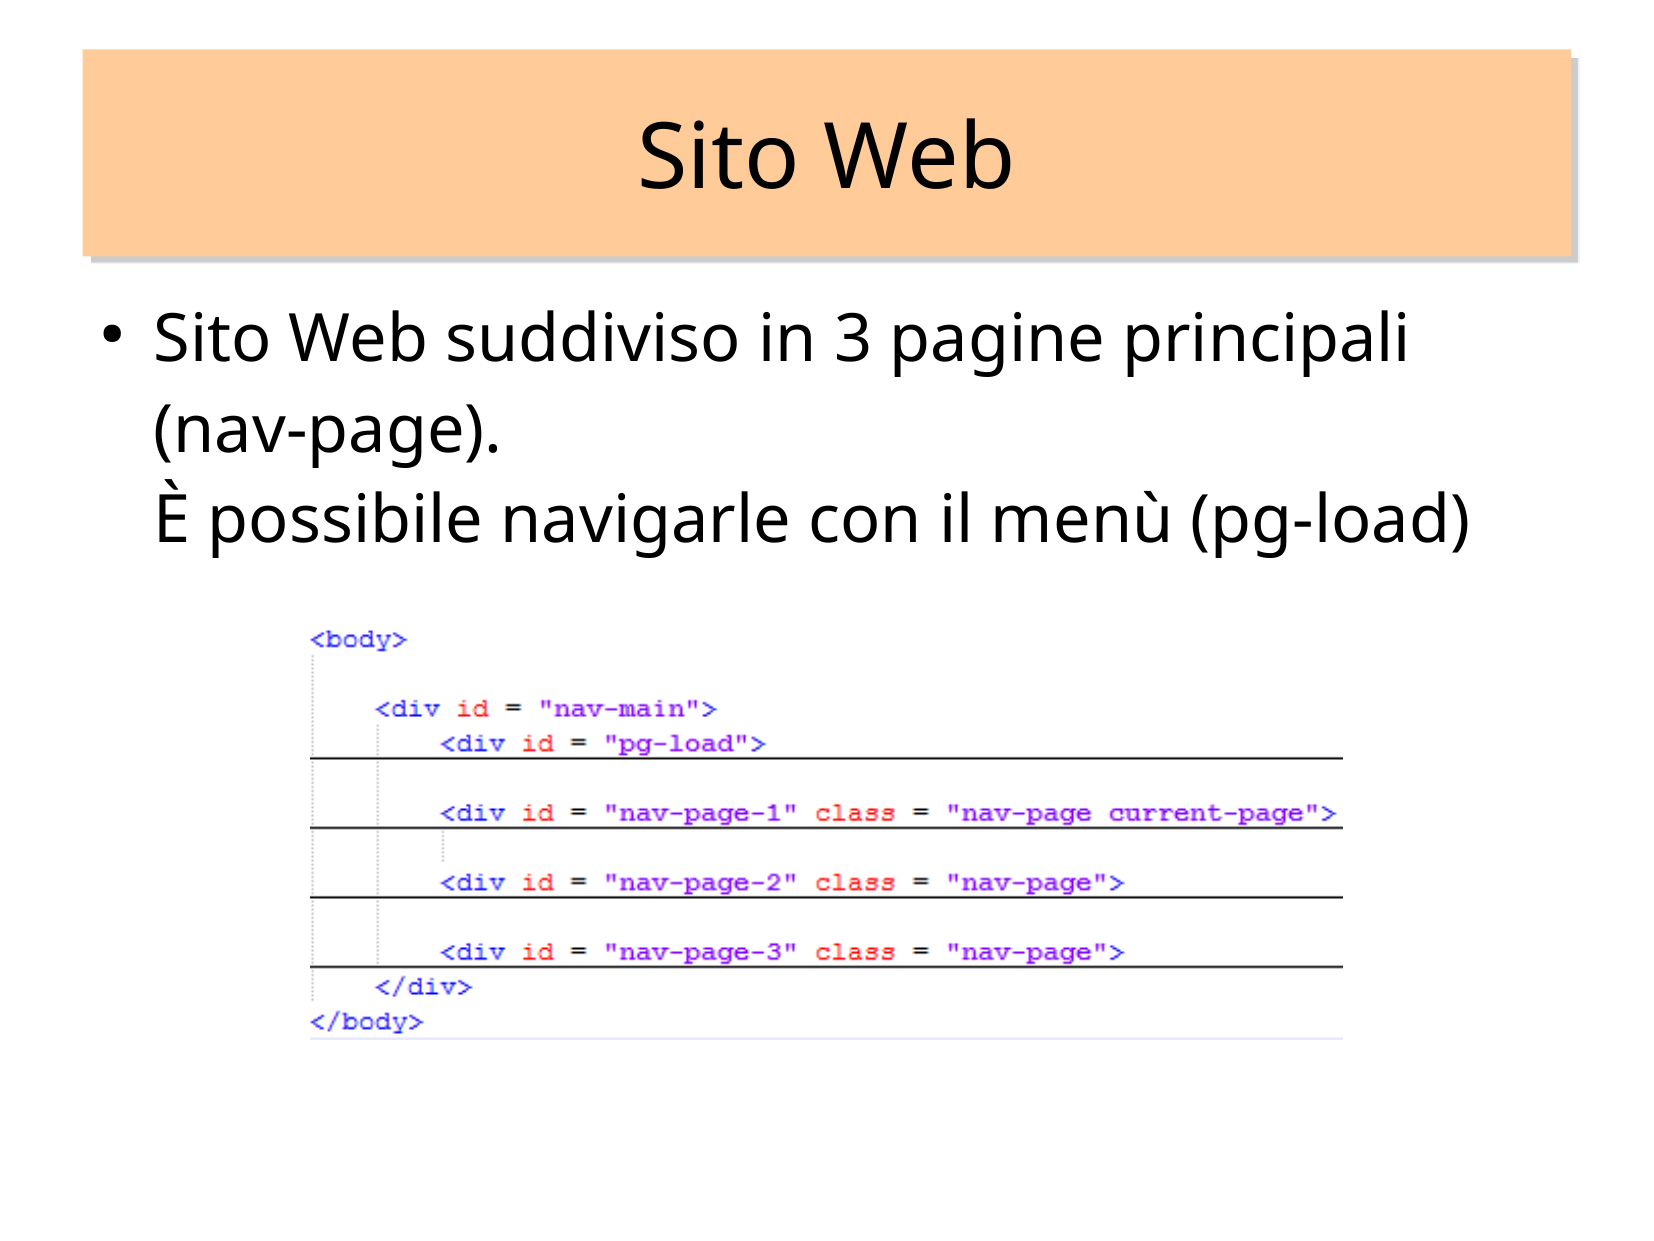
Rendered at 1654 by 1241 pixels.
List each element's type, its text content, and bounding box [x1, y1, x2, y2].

title Sito Web [82, 49, 1571, 257]
picture [310, 625, 1343, 1040]
list Sito Web suddiviso in 3 pagine principali (nav-page). È possibile navigarle con il menù (pg-load) [82, 290, 1571, 1109]
